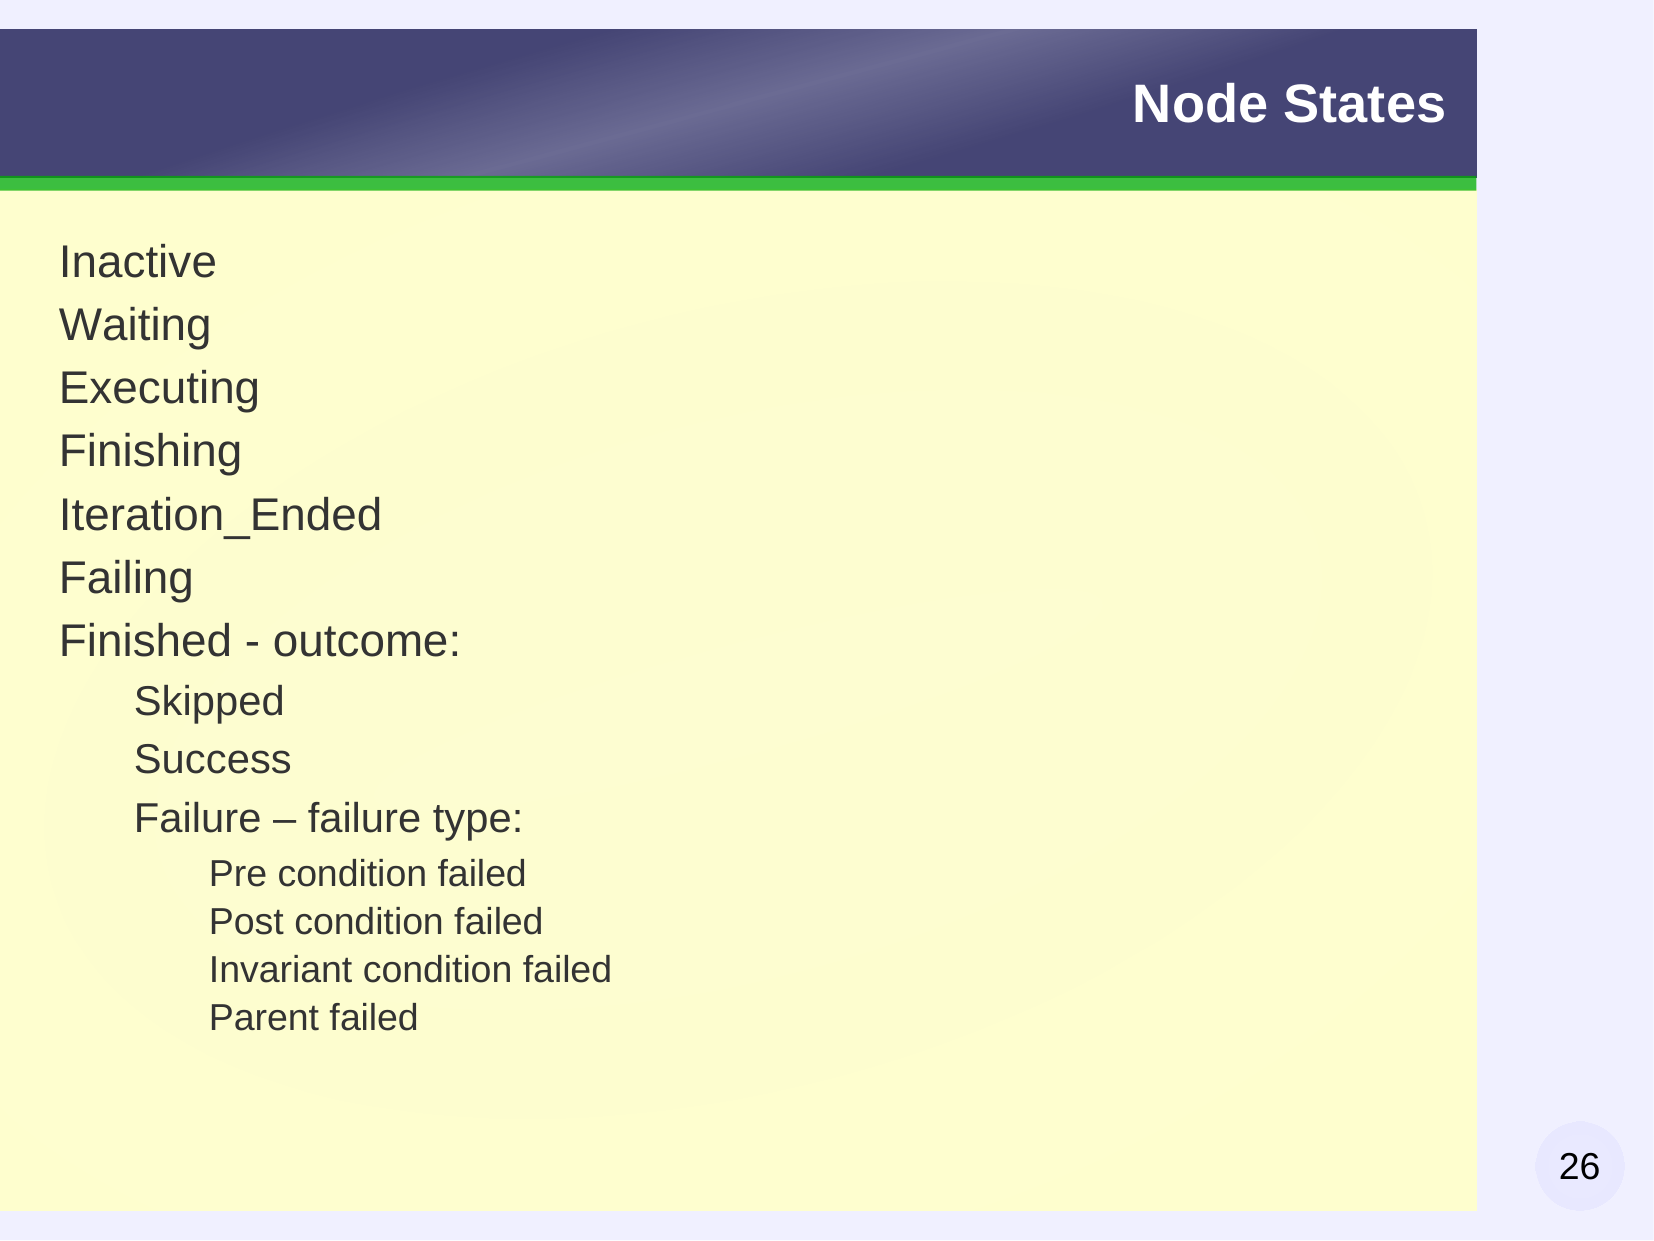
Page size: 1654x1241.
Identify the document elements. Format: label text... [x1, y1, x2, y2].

list Inactive Waiting Executing Finishing Iteration_Ended Failing Finished - outcome: Skipped Success Failure – failure type: Pre condition failed Post condition failed Invariant condition failed Parent failed [59, 236, 1418, 1182]
title Node States [29, 59, 1447, 148]
